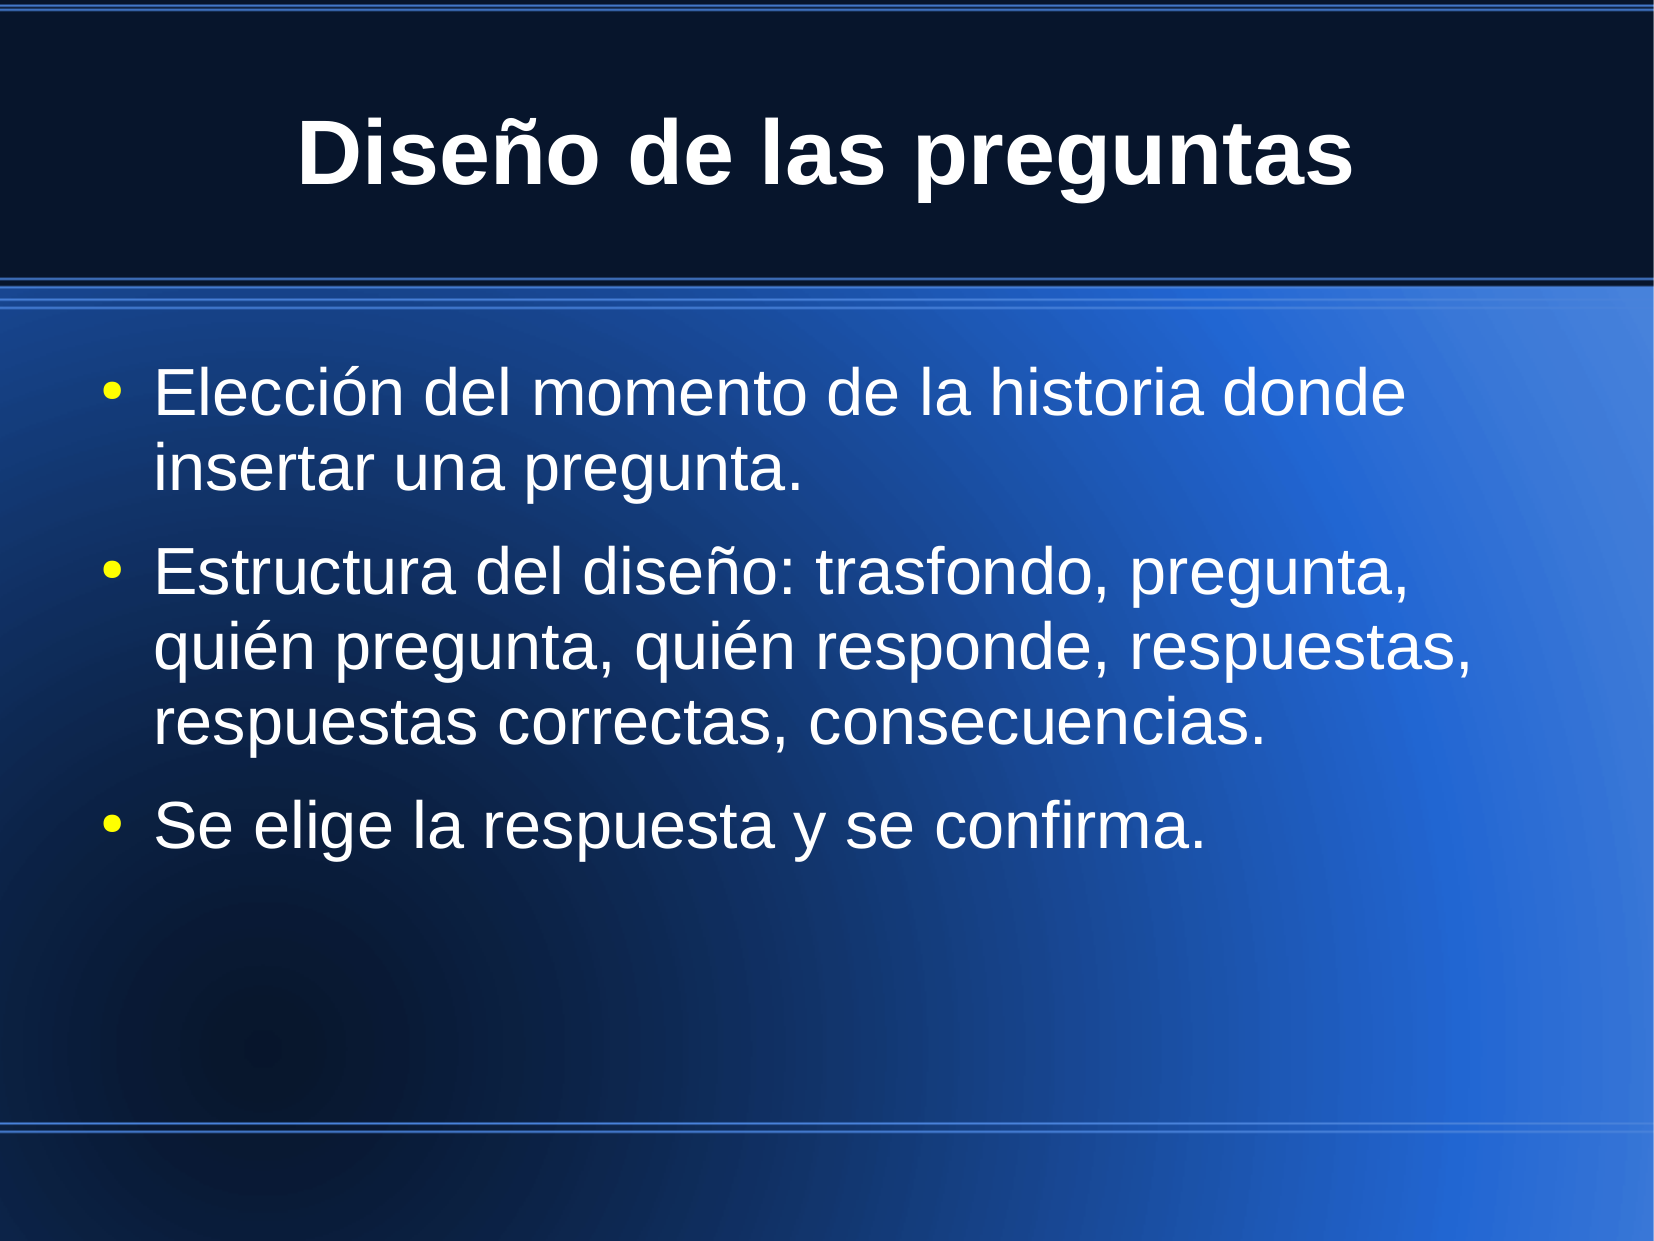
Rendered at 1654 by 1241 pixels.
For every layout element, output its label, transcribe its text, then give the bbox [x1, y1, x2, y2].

list Elección del momento de la historia donde insertar una pregunta. Estructura del diseño: trasfondo, pregunta, quién pregunta, quién responde, respuestas, respuestas correctas, consecuencias. Se elige la respuesta y se confirma. [82, 355, 1571, 1058]
picture [0, 0, 1654, 1241]
title Diseño de las preguntas [82, 49, 1571, 257]
